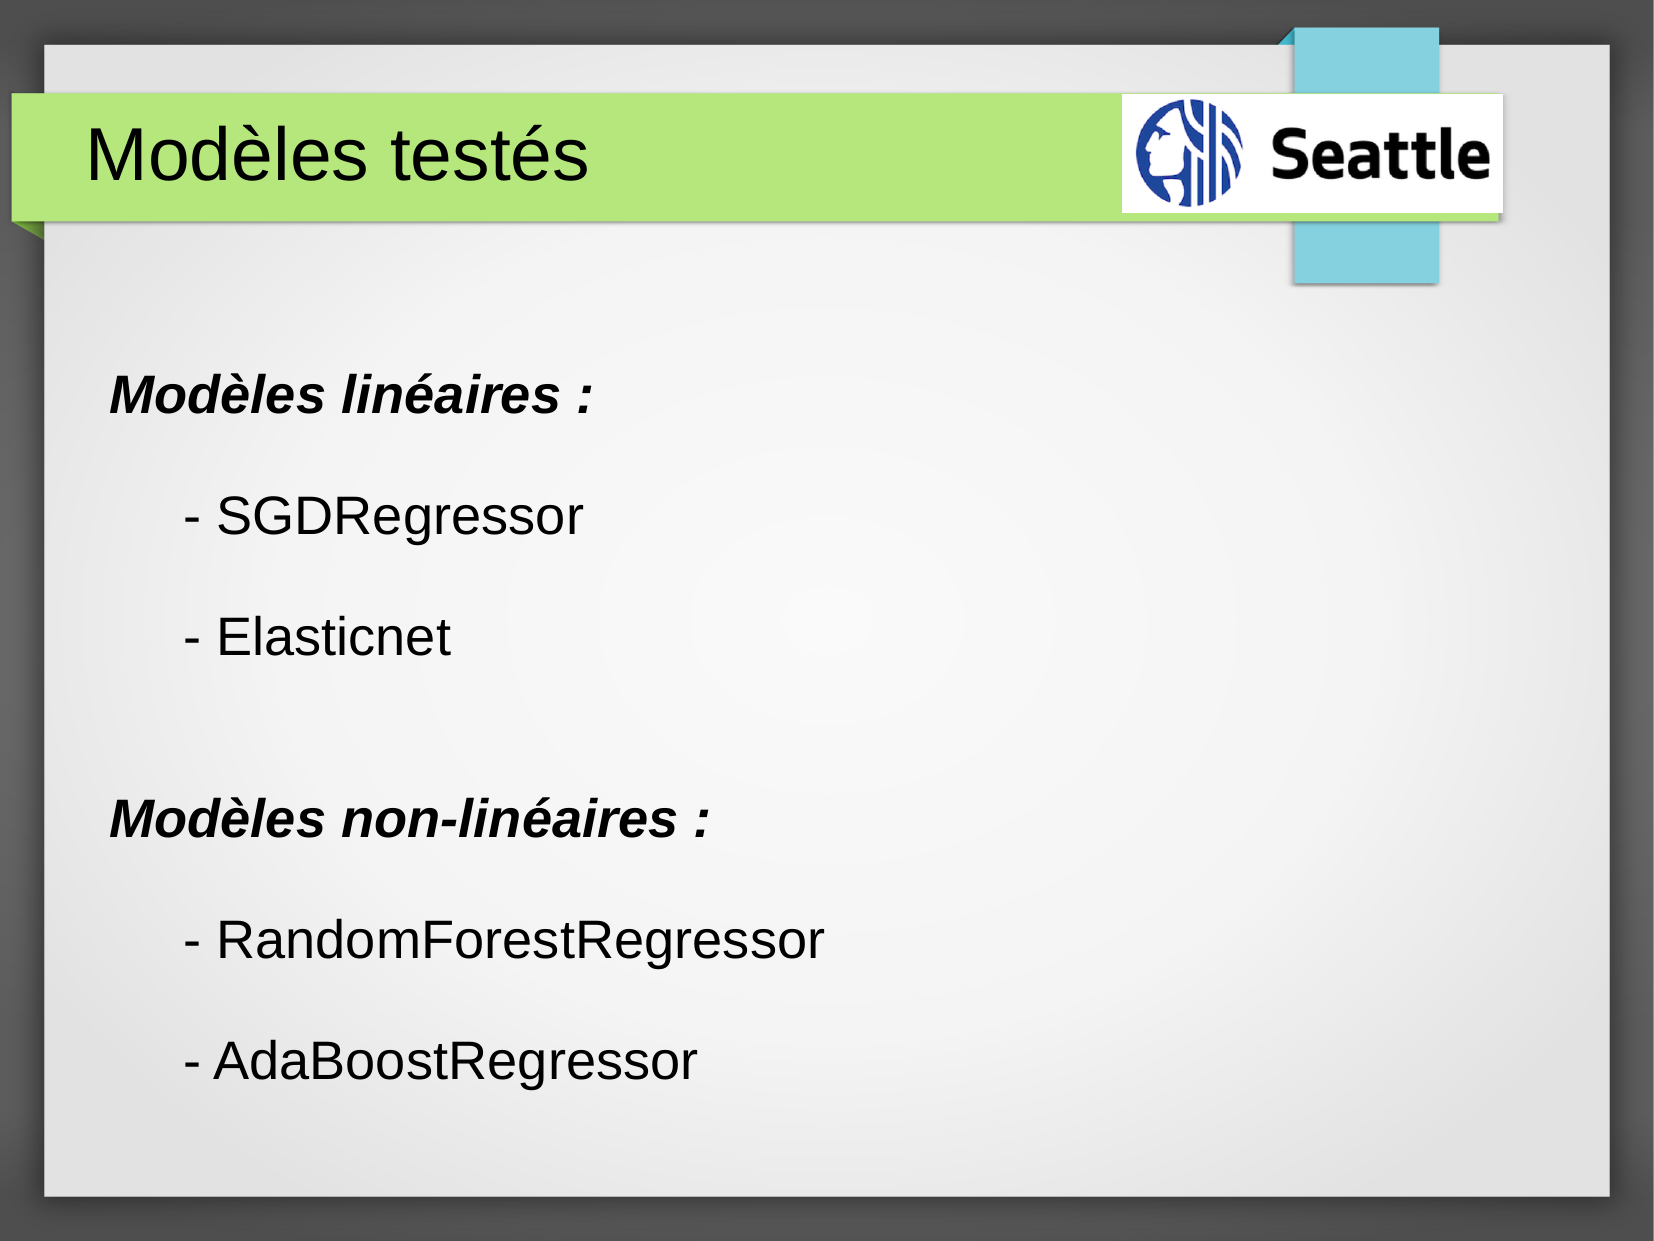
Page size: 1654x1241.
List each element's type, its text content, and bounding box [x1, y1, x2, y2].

text_box Modèles linéaires : - SGDRegressor - Elasticnet Modèles non-linéaires : - RandomForestRegressor - AdaBoostRegressor [94, 357, 1453, 1099]
picture [0, 0, 1654, 1241]
title Modèles testés [23, 95, 1205, 214]
